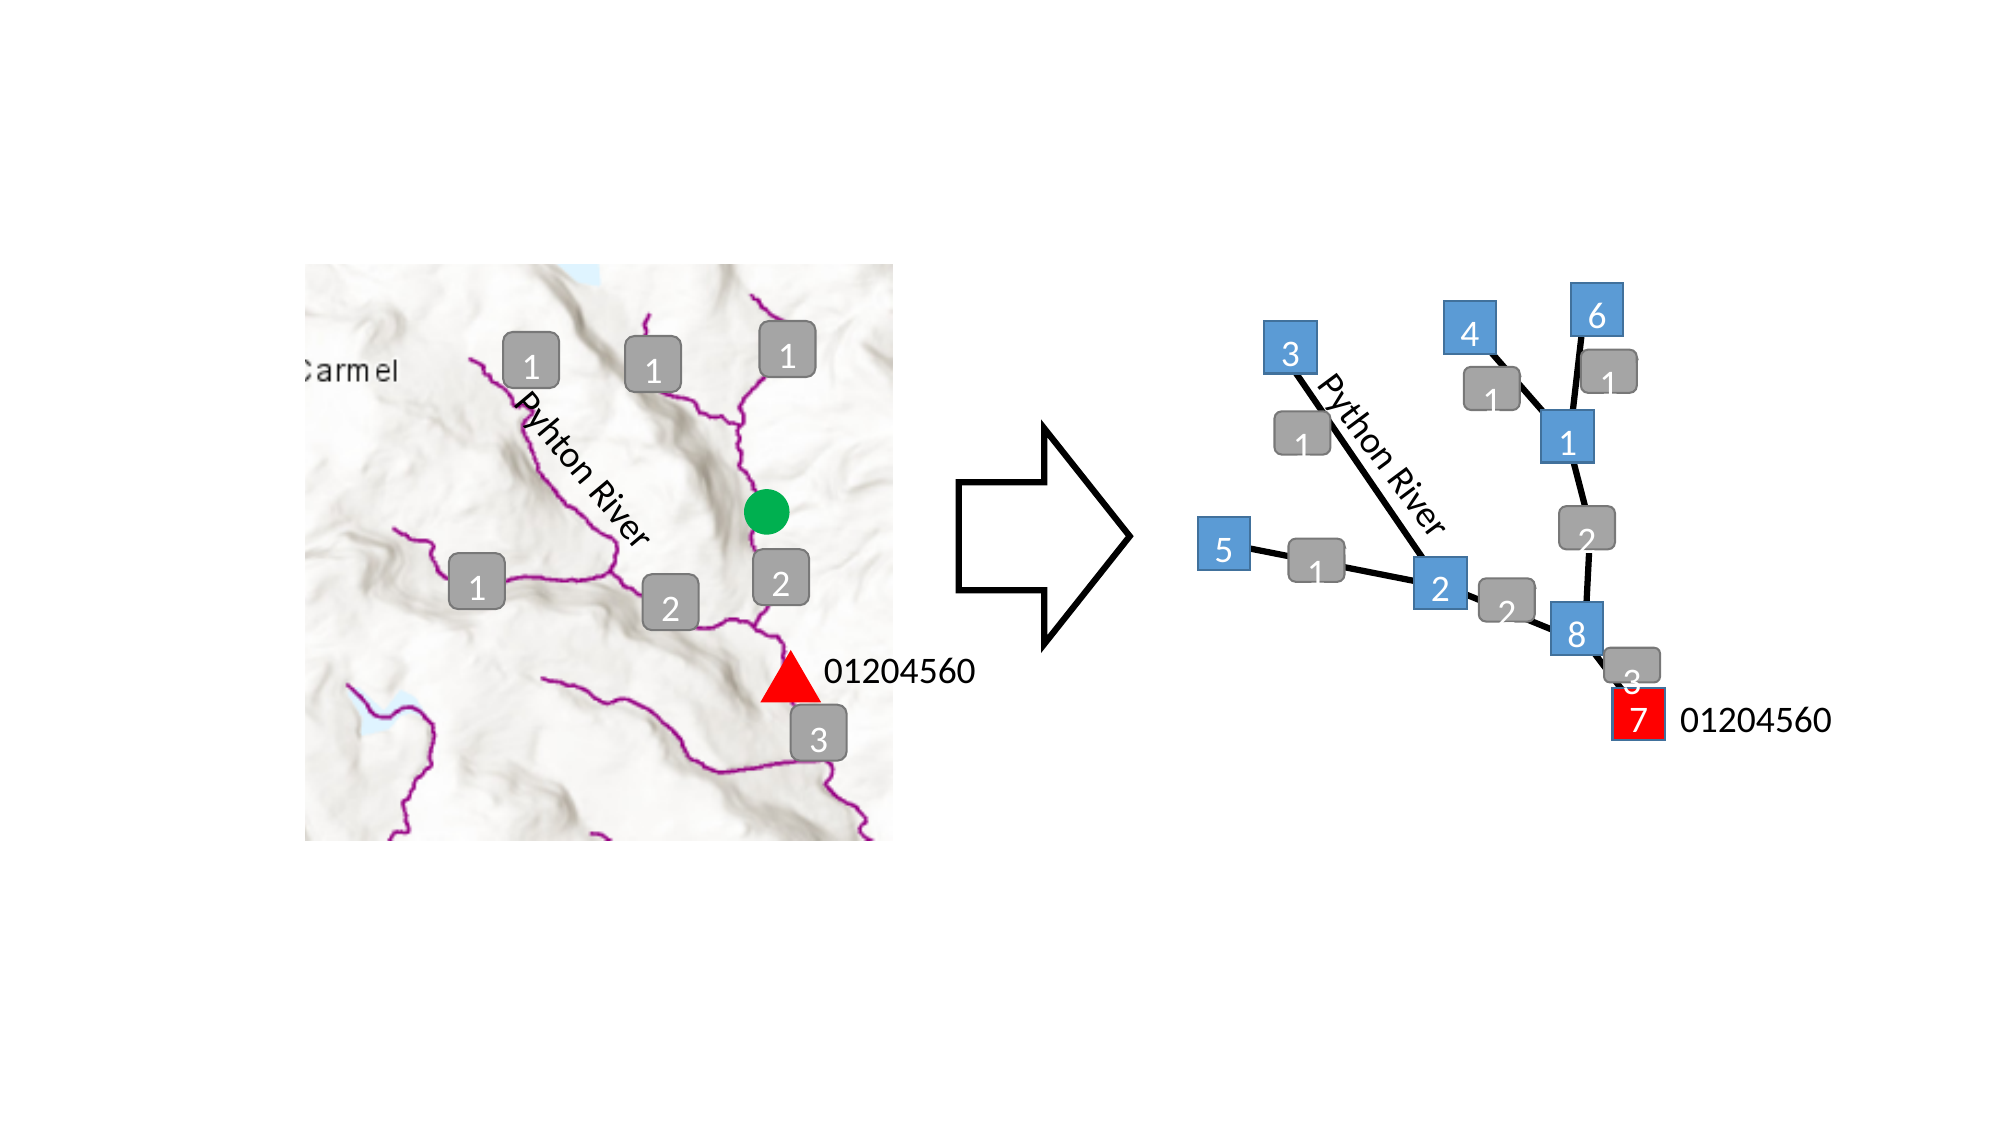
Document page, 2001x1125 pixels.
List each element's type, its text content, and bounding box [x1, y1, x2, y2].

text_box Python River [1294, 346, 1479, 565]
text_box 1 [625, 336, 682, 393]
text_box [744, 489, 790, 535]
text_box 2 [1559, 506, 1616, 550]
text_box 1 [503, 332, 560, 388]
text_box [760, 649, 822, 703]
text_box 2 [642, 574, 699, 631]
text_box 3 [1264, 321, 1317, 374]
text_box 7 [1613, 688, 1665, 740]
text_box 1 [1288, 538, 1345, 582]
text_box 2 [753, 549, 810, 606]
text_box 2 [1478, 578, 1535, 622]
text_box 8 [1551, 602, 1603, 655]
text_box 1 [1580, 349, 1637, 393]
text_box 2 [1414, 557, 1467, 609]
text_box 1 [1541, 410, 1594, 463]
text_box 1 [1274, 411, 1331, 455]
text_box 1 [448, 553, 505, 610]
text_box 5 [1198, 517, 1250, 570]
text_box Pyhton River [490, 386, 683, 577]
text_box 1 [1463, 366, 1520, 411]
text_box 3 [790, 704, 847, 761]
text_box 1 [759, 321, 816, 378]
text_box 3 [1604, 647, 1661, 683]
text_box 6 [1571, 283, 1623, 336]
text_box 4 [1444, 301, 1496, 354]
text_box 01204560 [808, 638, 1090, 700]
text_box 01204560 [1665, 687, 1946, 749]
picture [305, 264, 893, 841]
